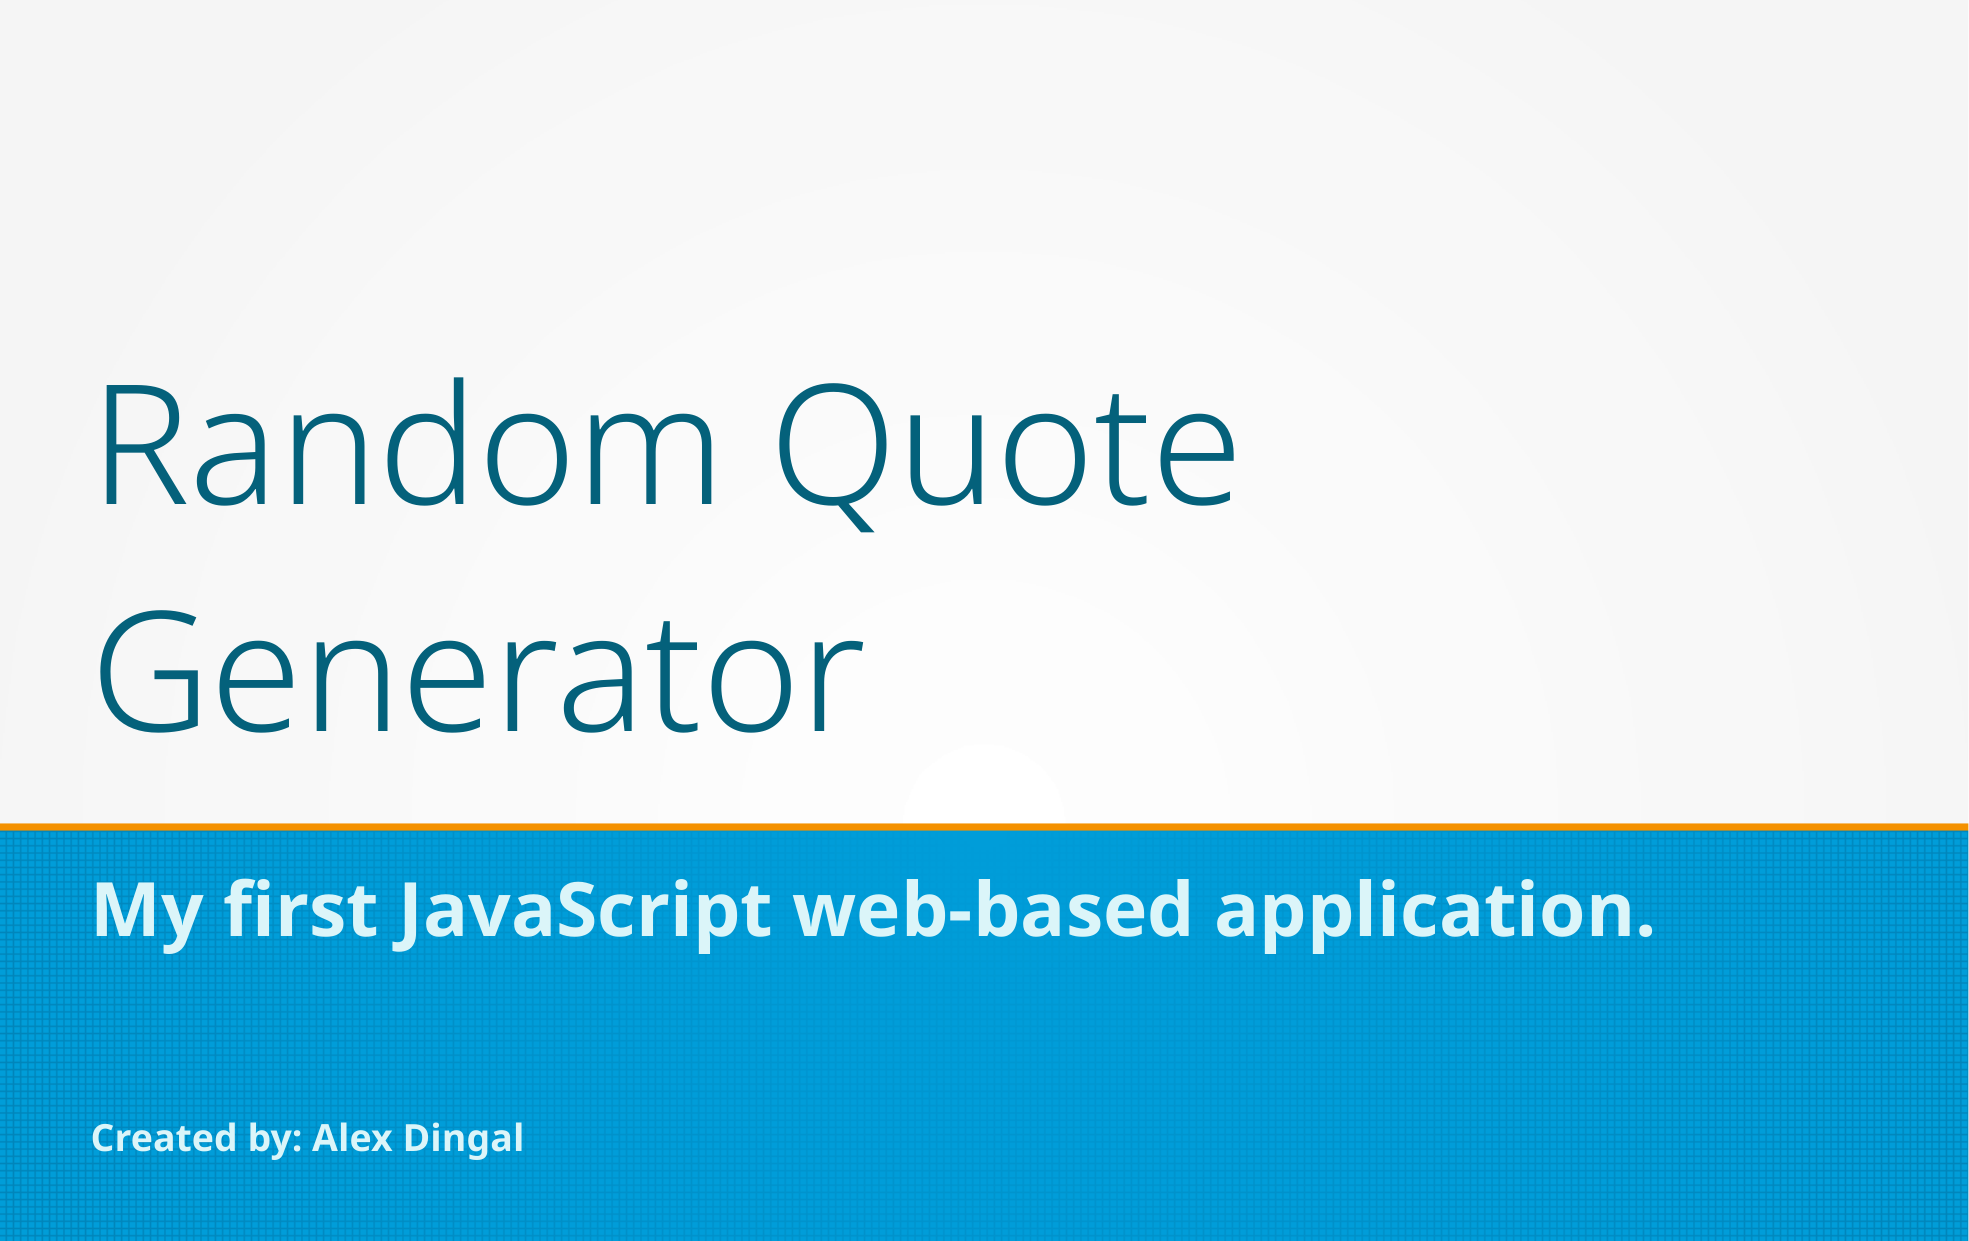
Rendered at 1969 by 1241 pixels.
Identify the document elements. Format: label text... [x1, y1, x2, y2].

title Random Quote Generator [90, 49, 1862, 781]
subtitle My first JavaScript web-based application. Created by: Alex Dingal [90, 855, 1861, 1205]
picture [0, 0, 1969, 830]
